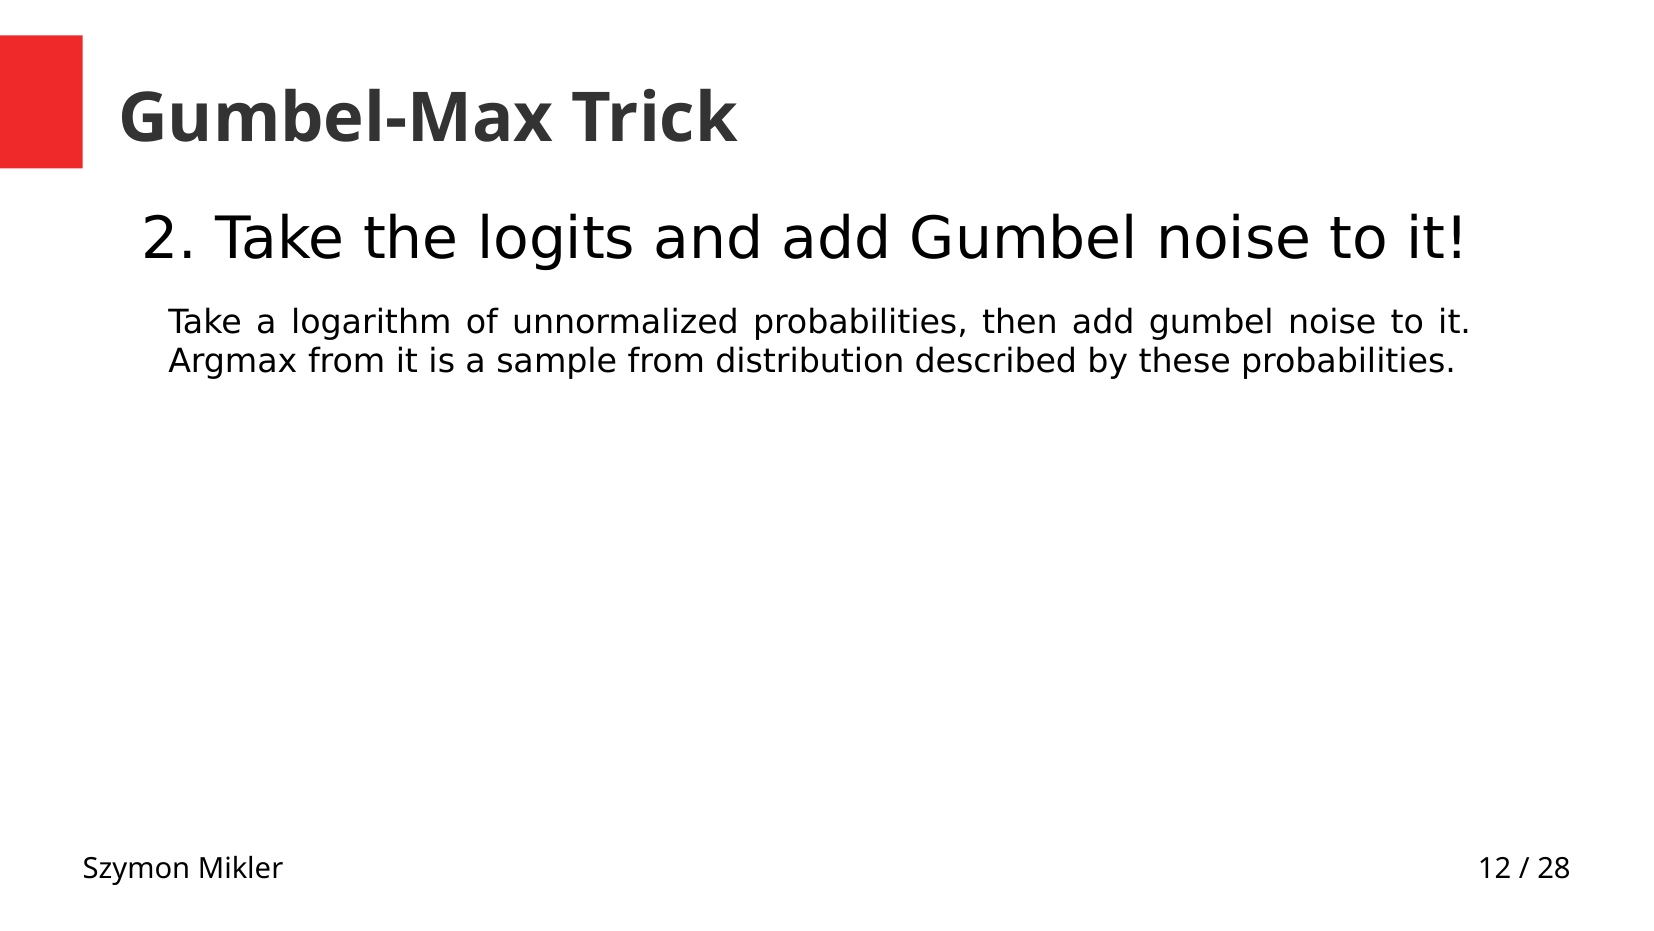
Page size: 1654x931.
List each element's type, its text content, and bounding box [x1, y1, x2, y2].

title Gumbel-Max Trick [118, 37, 1571, 193]
text_box Take a logarithm of unnormalized probabilities, then add gumbel noise to it. Argmax from it is a sample from distribution described by these probabilities. [153, 295, 1489, 388]
subtitle 2. Take the logits and add Gumbel noise to it! [141, 204, 1560, 284]
